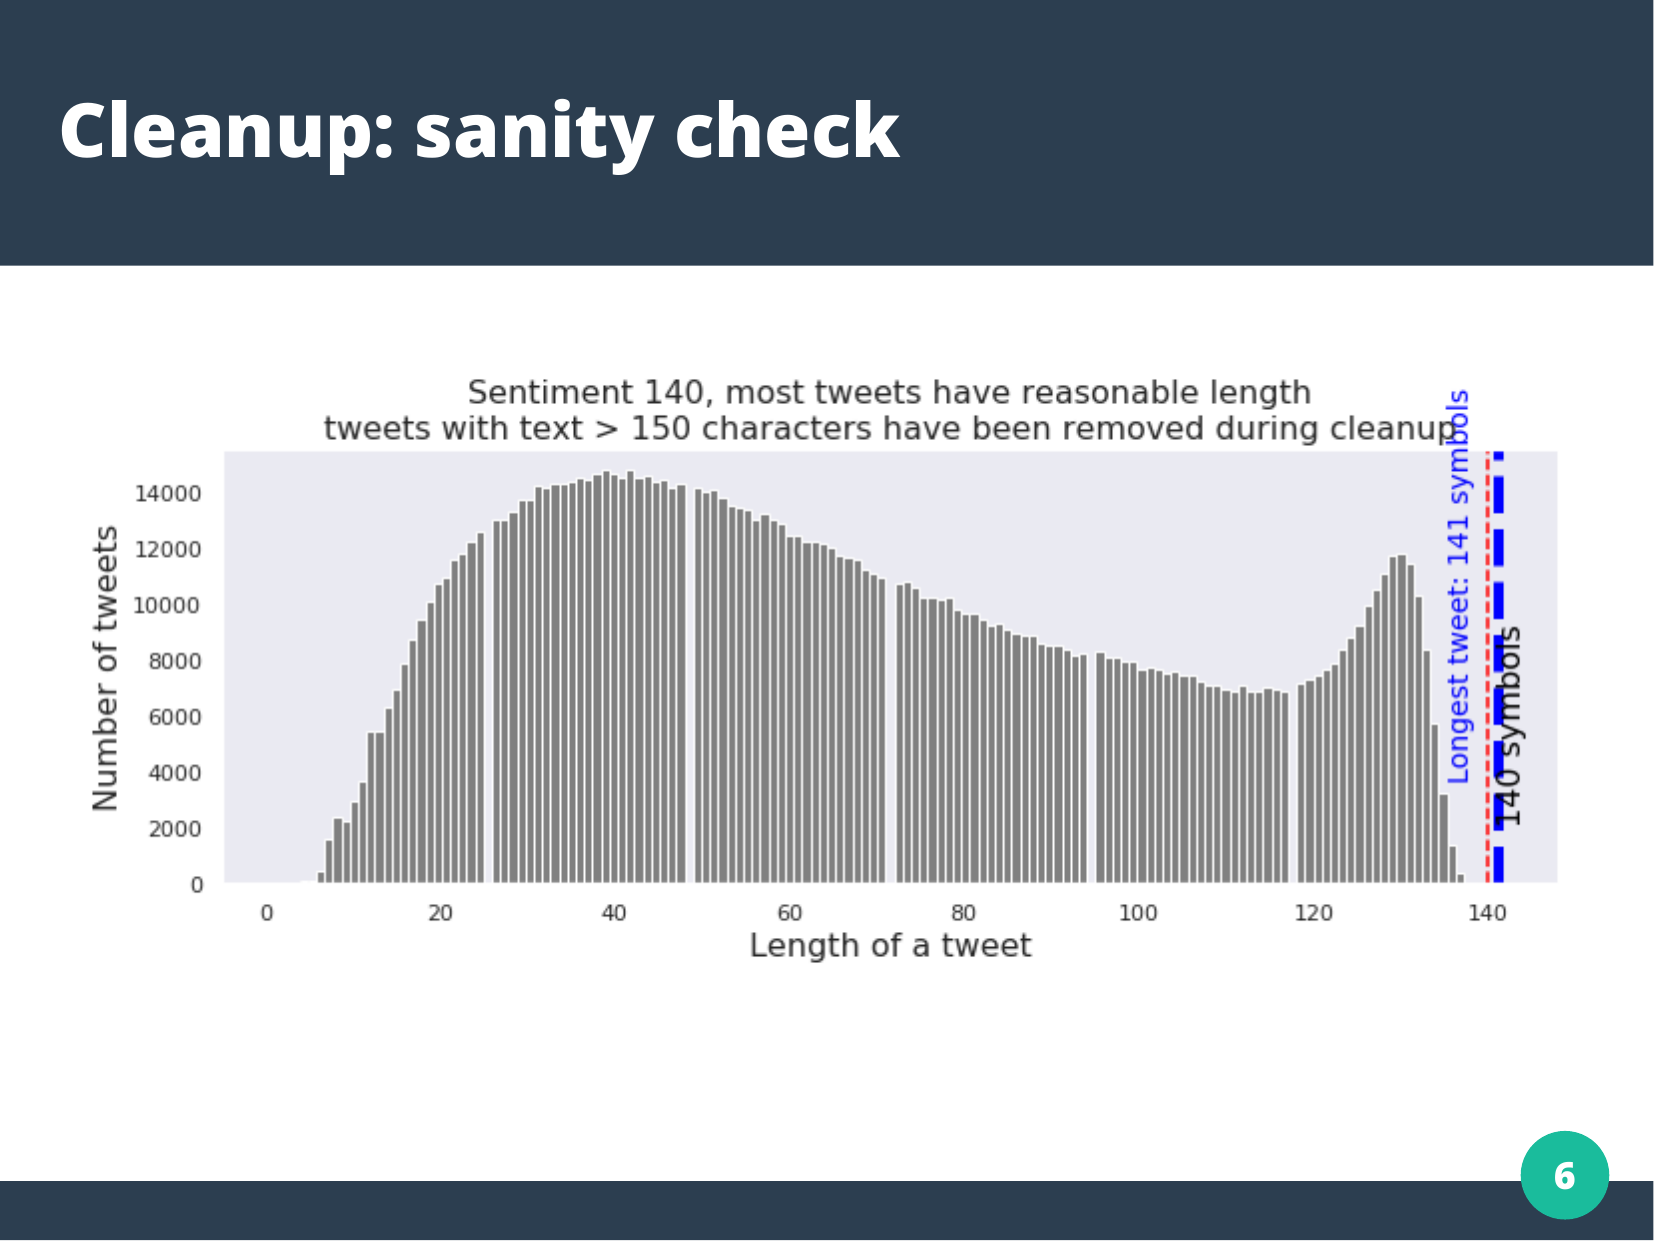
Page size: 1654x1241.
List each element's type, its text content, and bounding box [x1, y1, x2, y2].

picture [67, 368, 1572, 969]
title Cleanup: sanity check [59, 49, 1595, 207]
